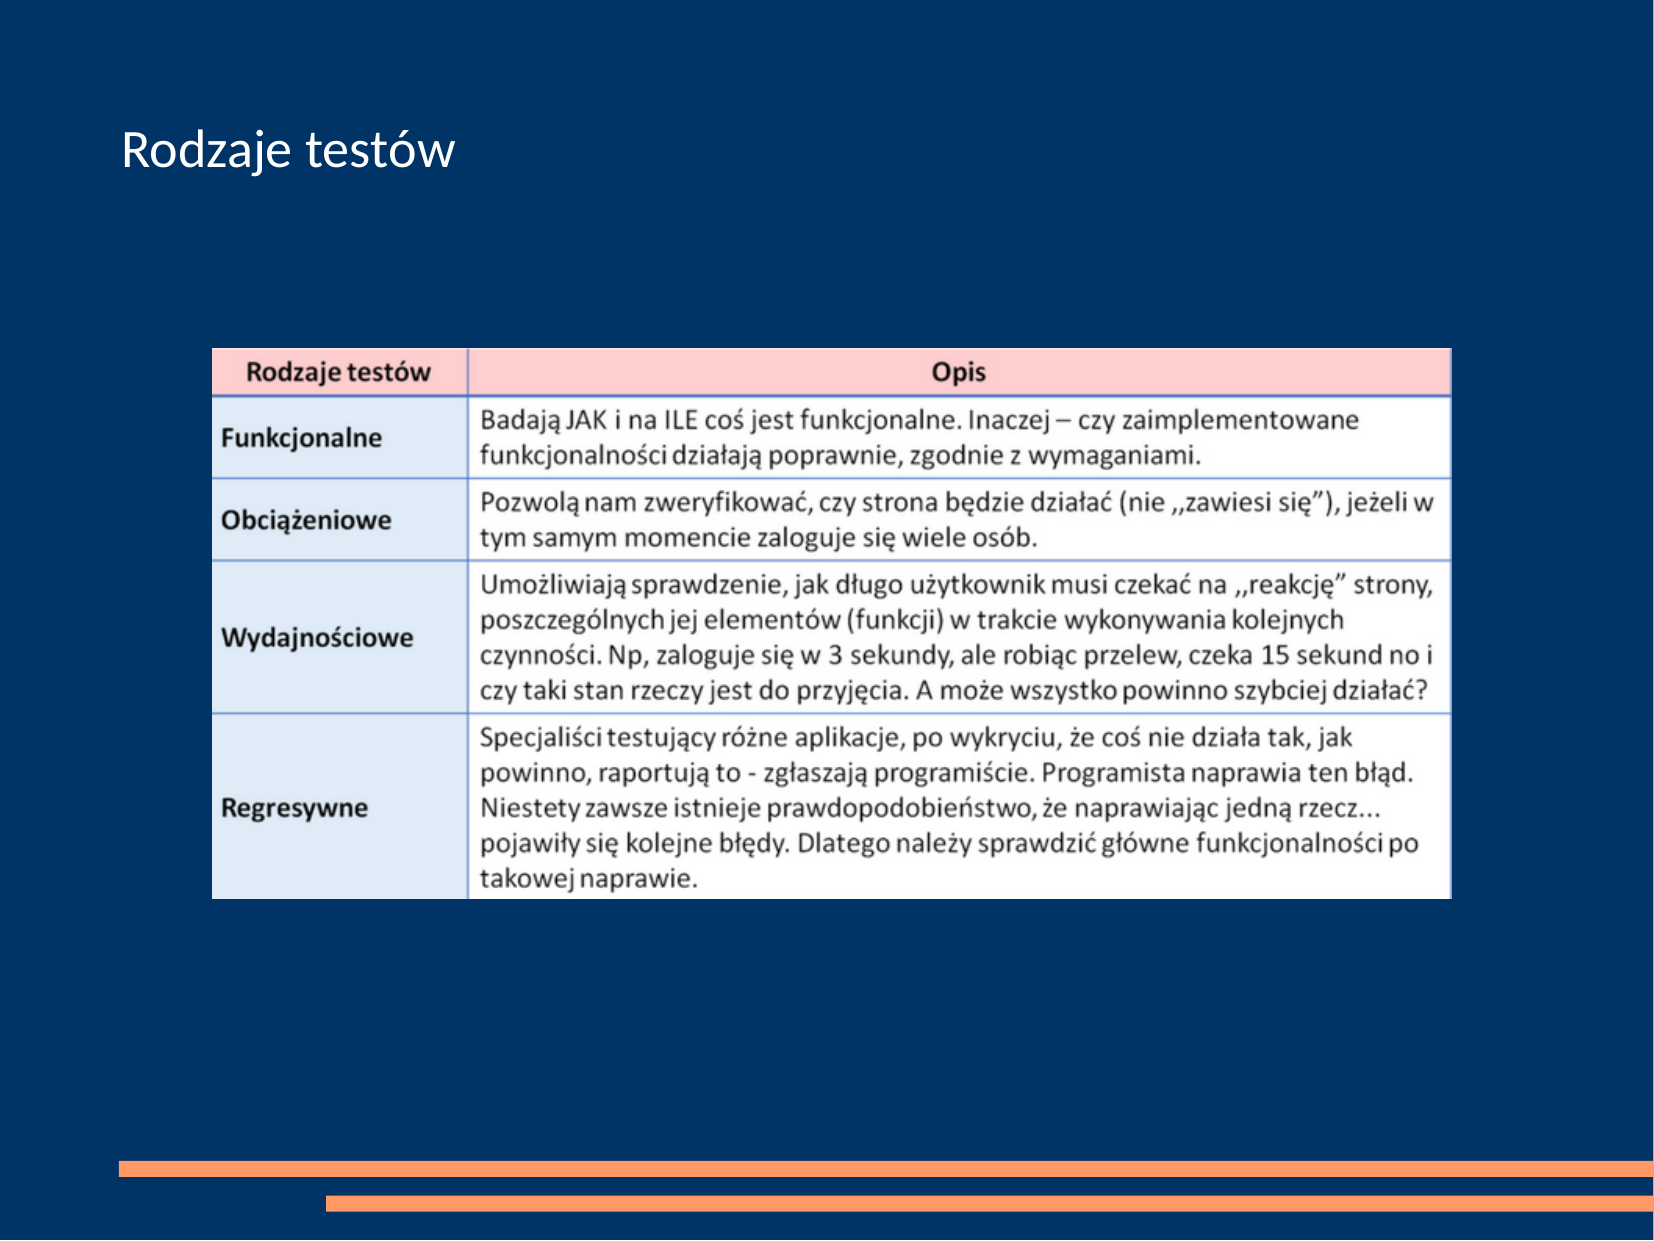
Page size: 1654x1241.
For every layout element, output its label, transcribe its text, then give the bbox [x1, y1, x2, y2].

title Rodzaje testów [121, 46, 1534, 254]
picture [212, 348, 1452, 899]
